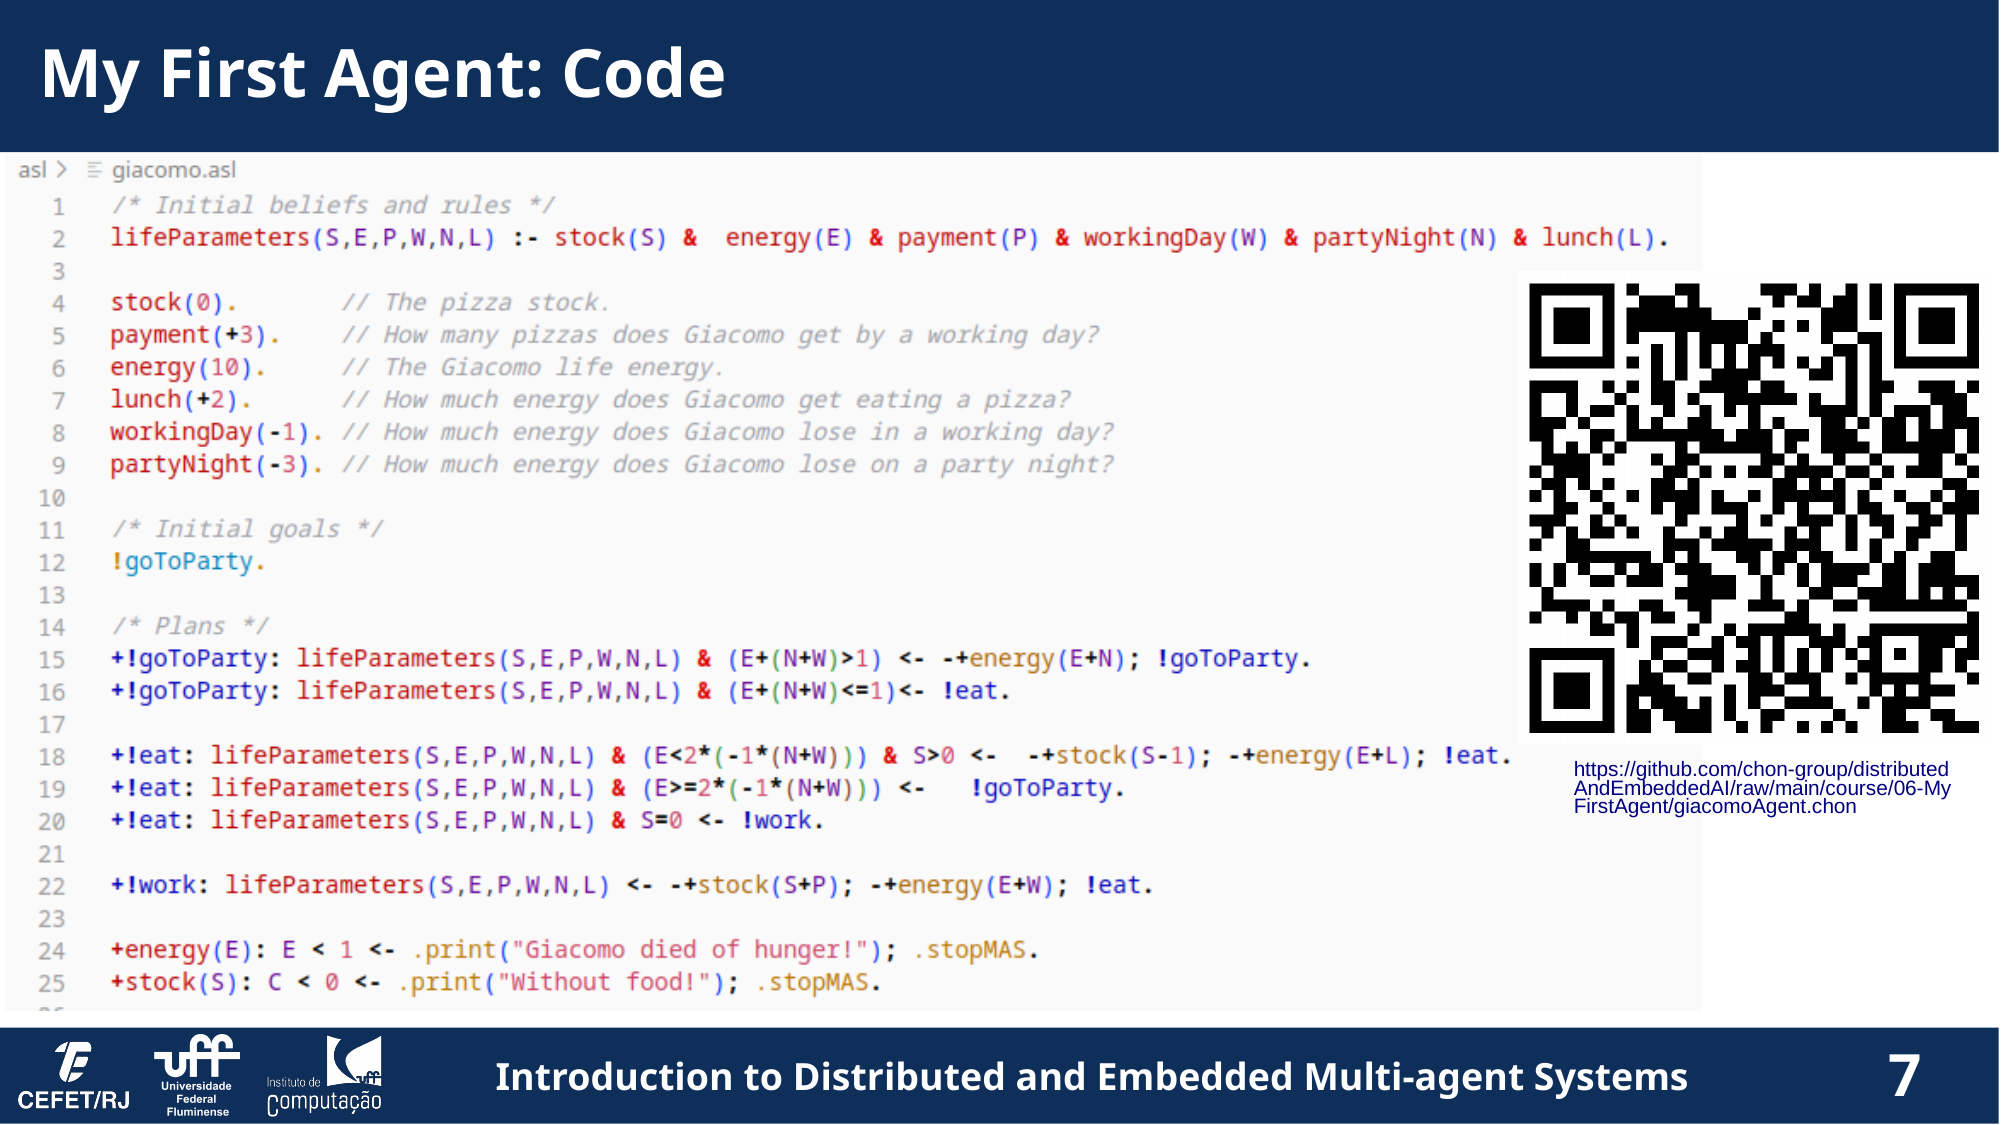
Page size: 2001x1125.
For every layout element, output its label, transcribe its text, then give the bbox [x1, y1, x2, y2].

picture [153, 1033, 241, 1121]
picture [5, 154, 1991, 1011]
text_box My First Agent: Code [25, 23, 1999, 119]
picture [265, 1033, 383, 1117]
picture [18, 1021, 129, 1125]
text_box https://github.com/chon-group/distributedAndEmbeddedAI/raw/main/course/06-MyFirstAgent/giacomoAgent.chon [1559, 750, 1973, 839]
